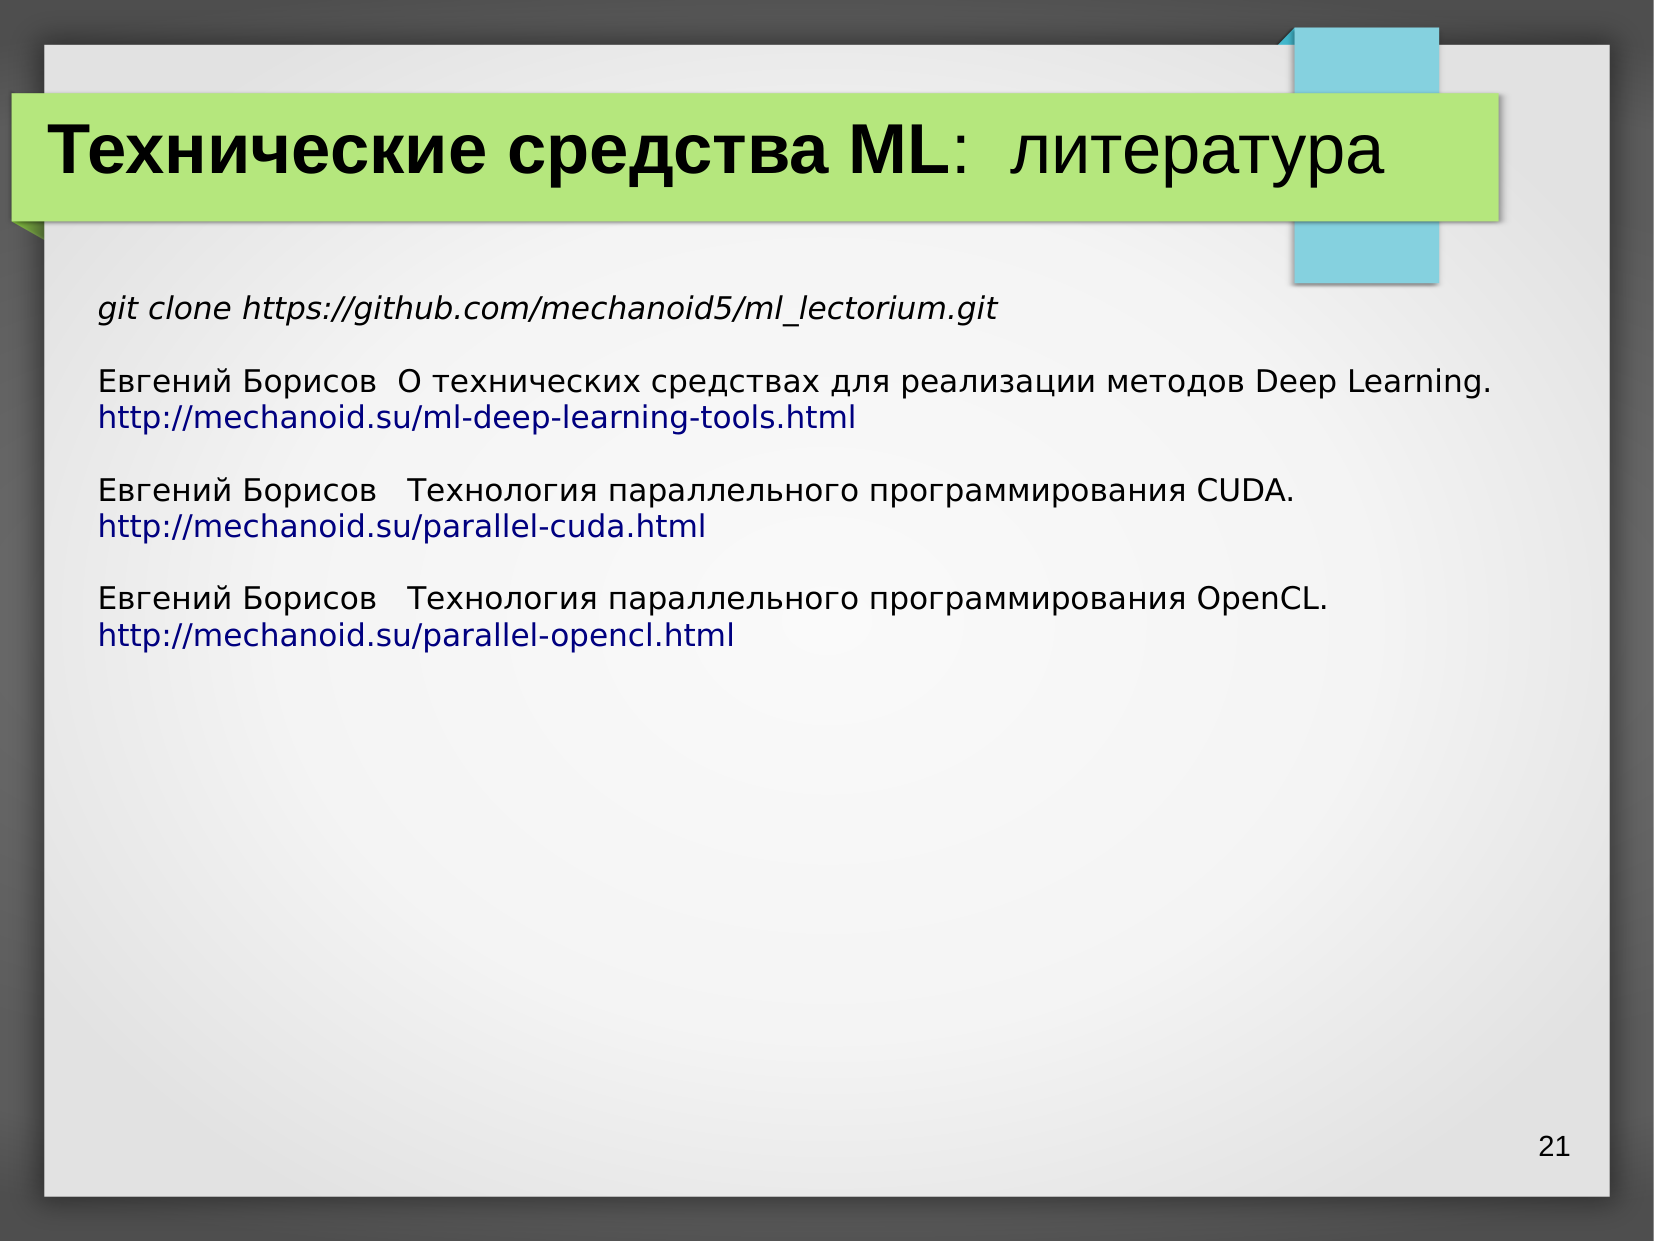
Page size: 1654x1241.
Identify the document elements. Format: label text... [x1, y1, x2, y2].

text_box git clone https://github.com/mechanoid5/ml_lectorium.git Евгений Борисов О технических средствах для реализации методов Deep Learning. http://mechanoid.su/ml-deep-learning-tools.html Евгений Борисов Технология параллельного программирования CUDA. http://mechanoid.su/parallel-cuda.html Евгений Борисов Технология параллельного программирования OpenCL. http://mechanoid.su/parallel-opencl.html [82, 283, 1512, 734]
picture [0, 0, 1654, 1241]
title Технические средства ML: литература [47, 96, 1536, 201]
